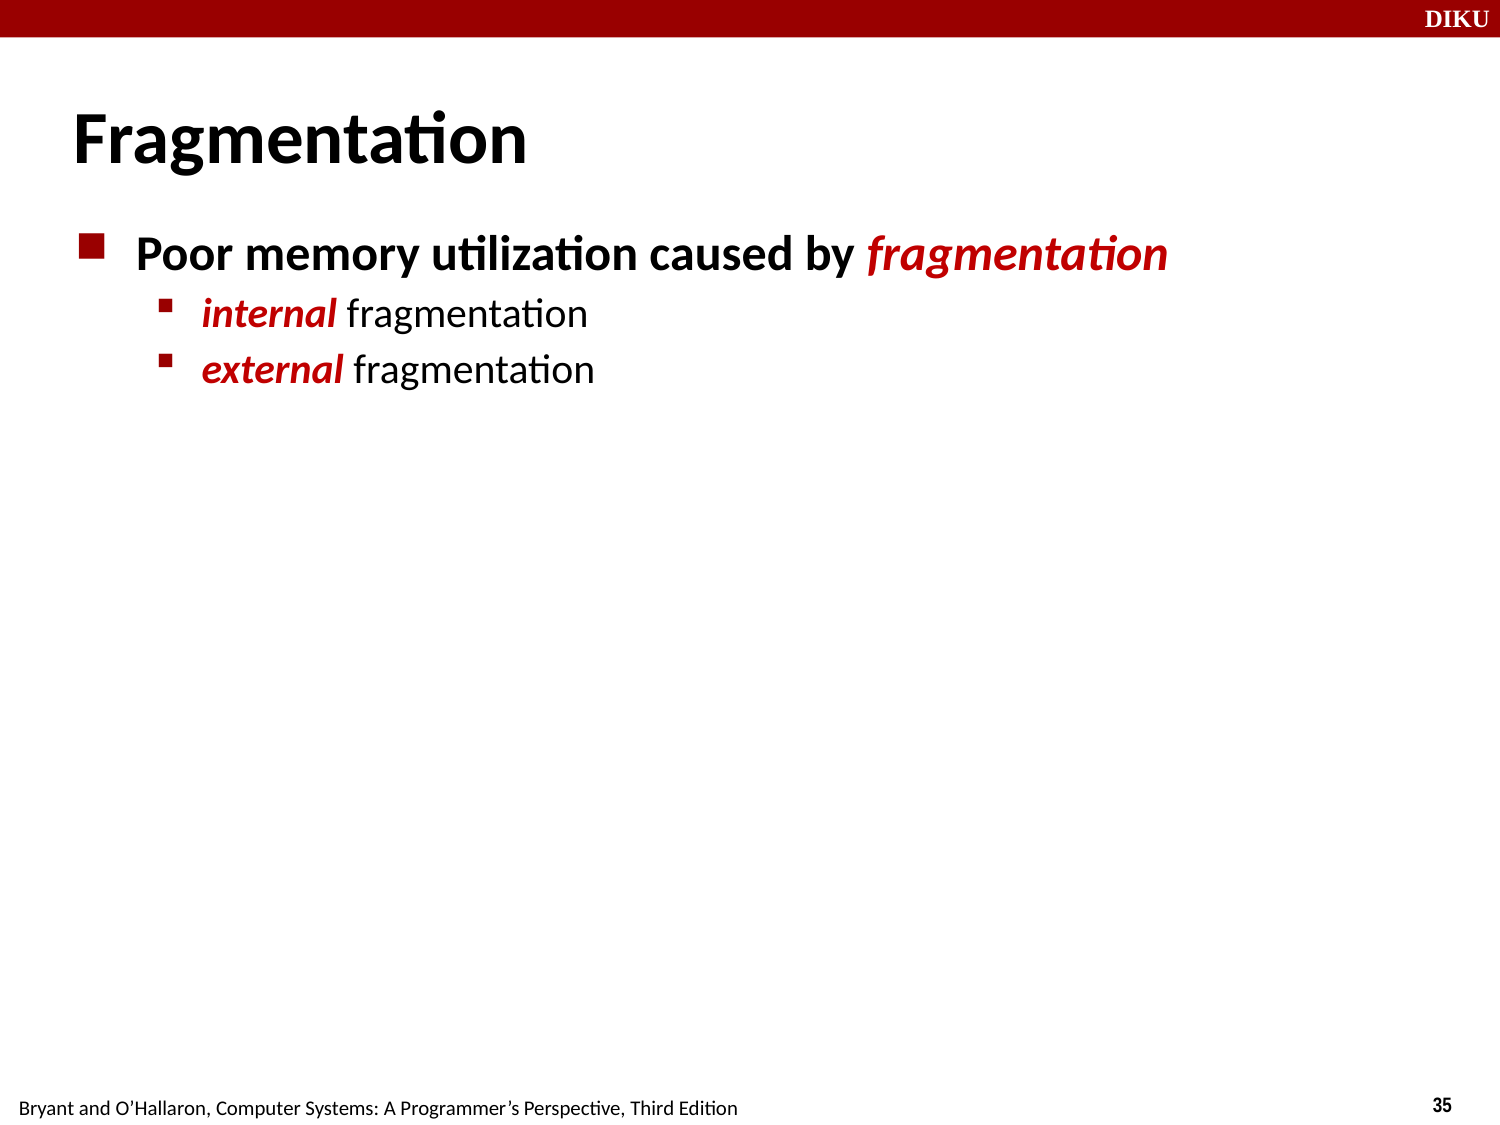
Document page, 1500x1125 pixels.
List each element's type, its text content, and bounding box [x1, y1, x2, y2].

text_box Poor memory utilization caused by fragmentation internal fragmentation external fragmentation [65, 223, 1361, 1039]
text_box Fragmentation [58, 71, 1304, 197]
